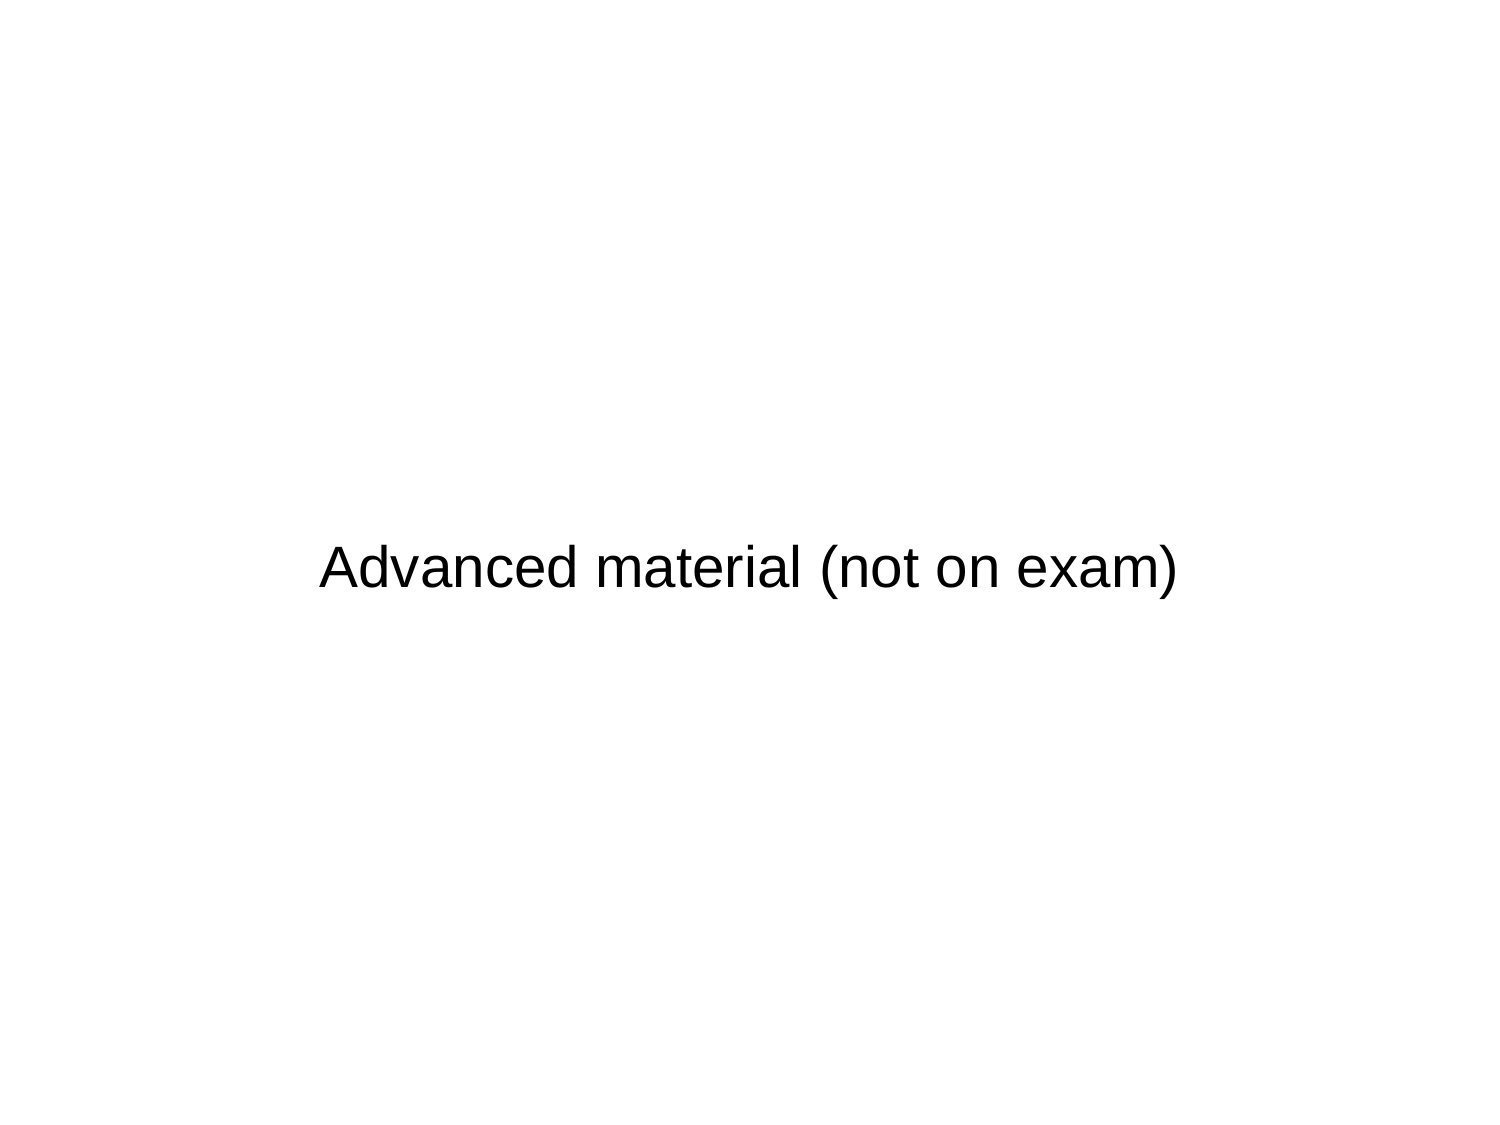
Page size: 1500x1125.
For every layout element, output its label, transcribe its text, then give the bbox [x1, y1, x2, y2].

subtitle Advanced material (not on exam) [0, 17, 1500, 1118]
